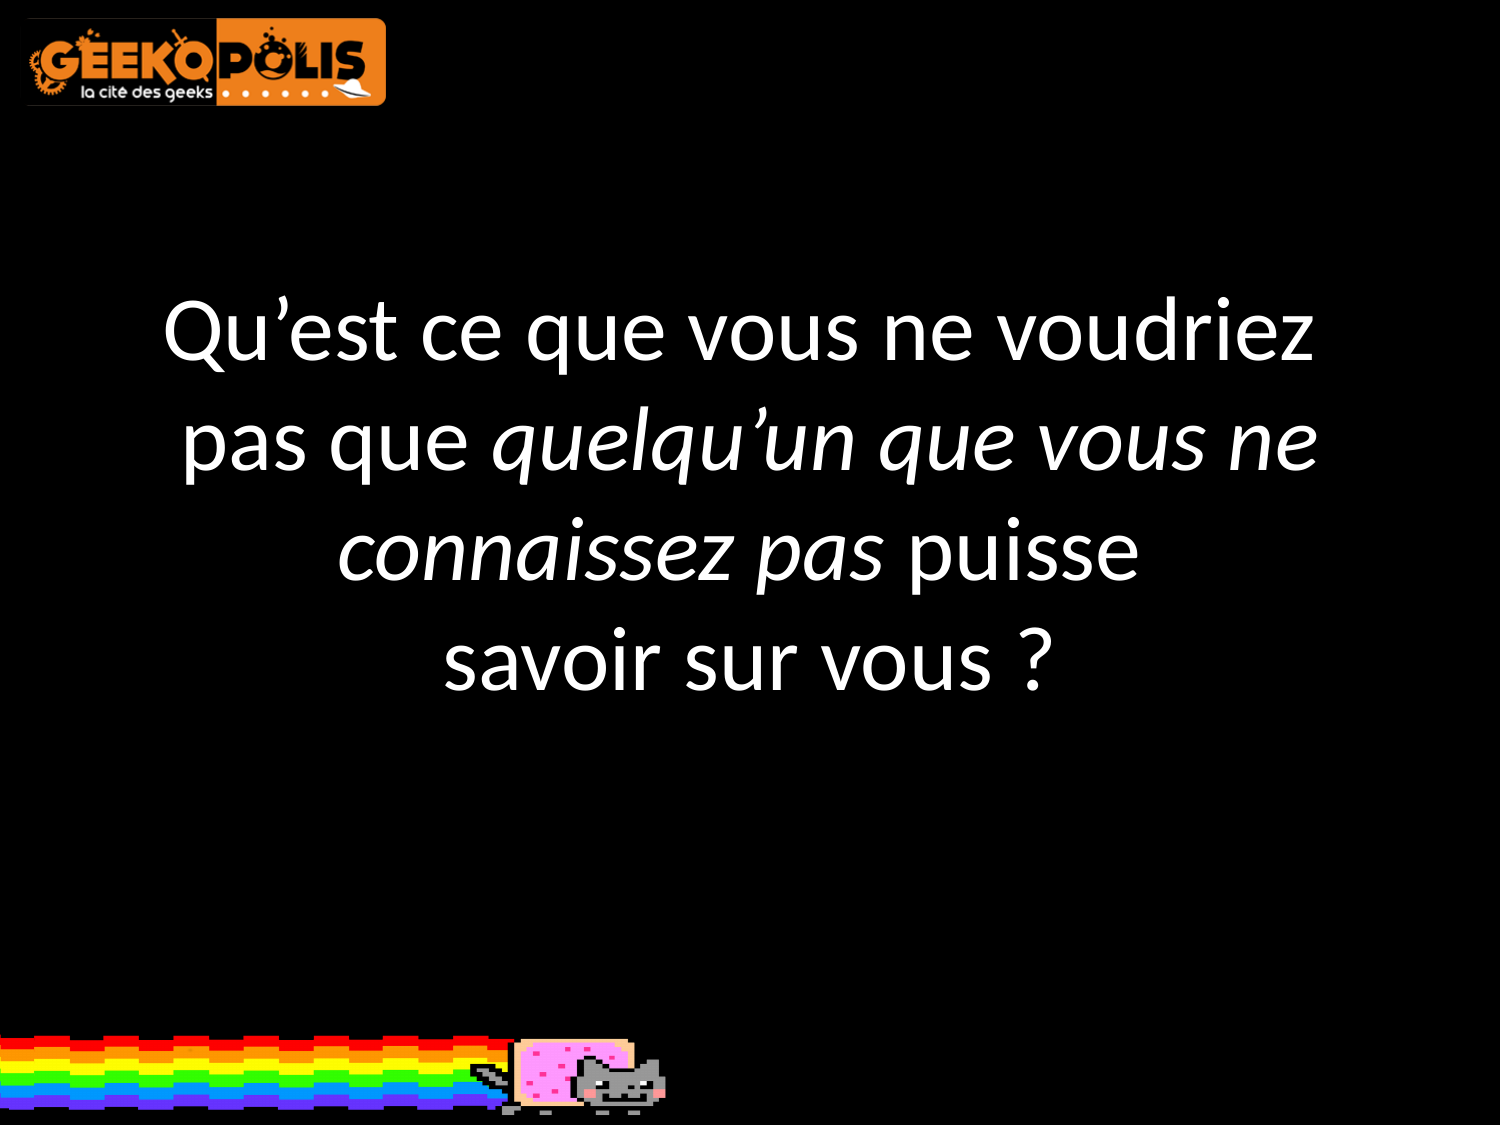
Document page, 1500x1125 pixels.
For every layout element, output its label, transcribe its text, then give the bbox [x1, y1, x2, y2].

picture [17, 11, 390, 113]
text_box Qu’est ce que vous ne voudriez pas que quelqu’un que vous ne connaissez pas puisse savoir sur vous ? [0, 261, 1500, 716]
picture [0, 1027, 674, 1121]
